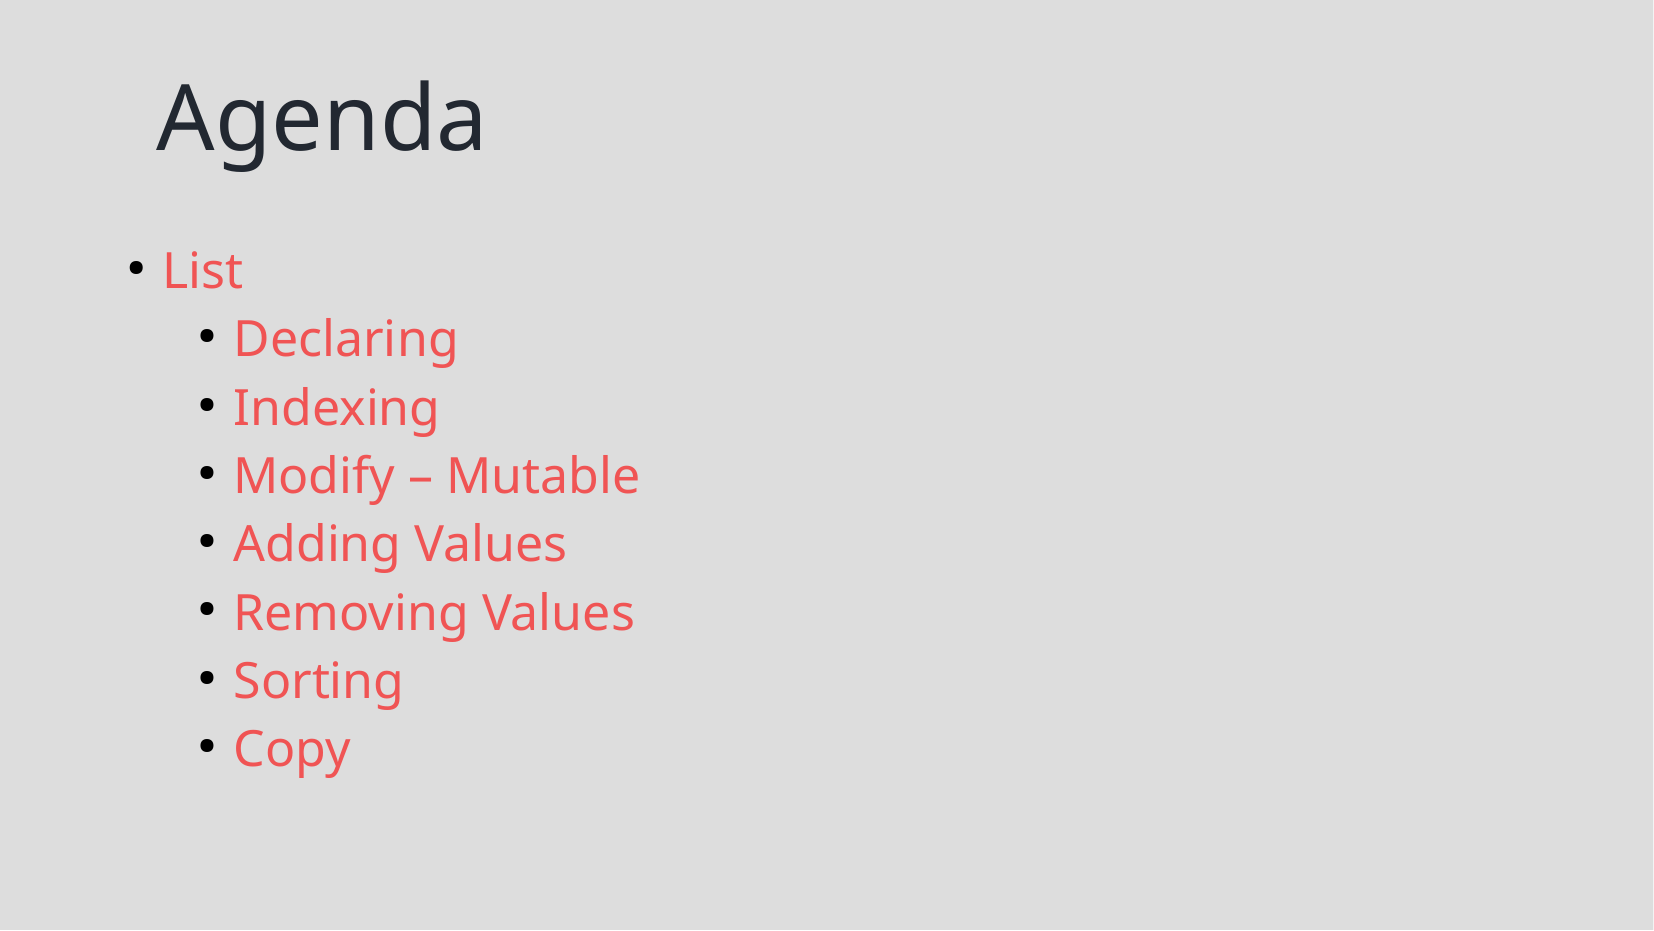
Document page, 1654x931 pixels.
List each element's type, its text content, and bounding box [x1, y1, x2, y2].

title Agenda [82, 37, 563, 193]
text_box List Declaring Indexing Modify – Mutable Adding Values Removing Values Sorting Copy [112, 227, 1555, 799]
